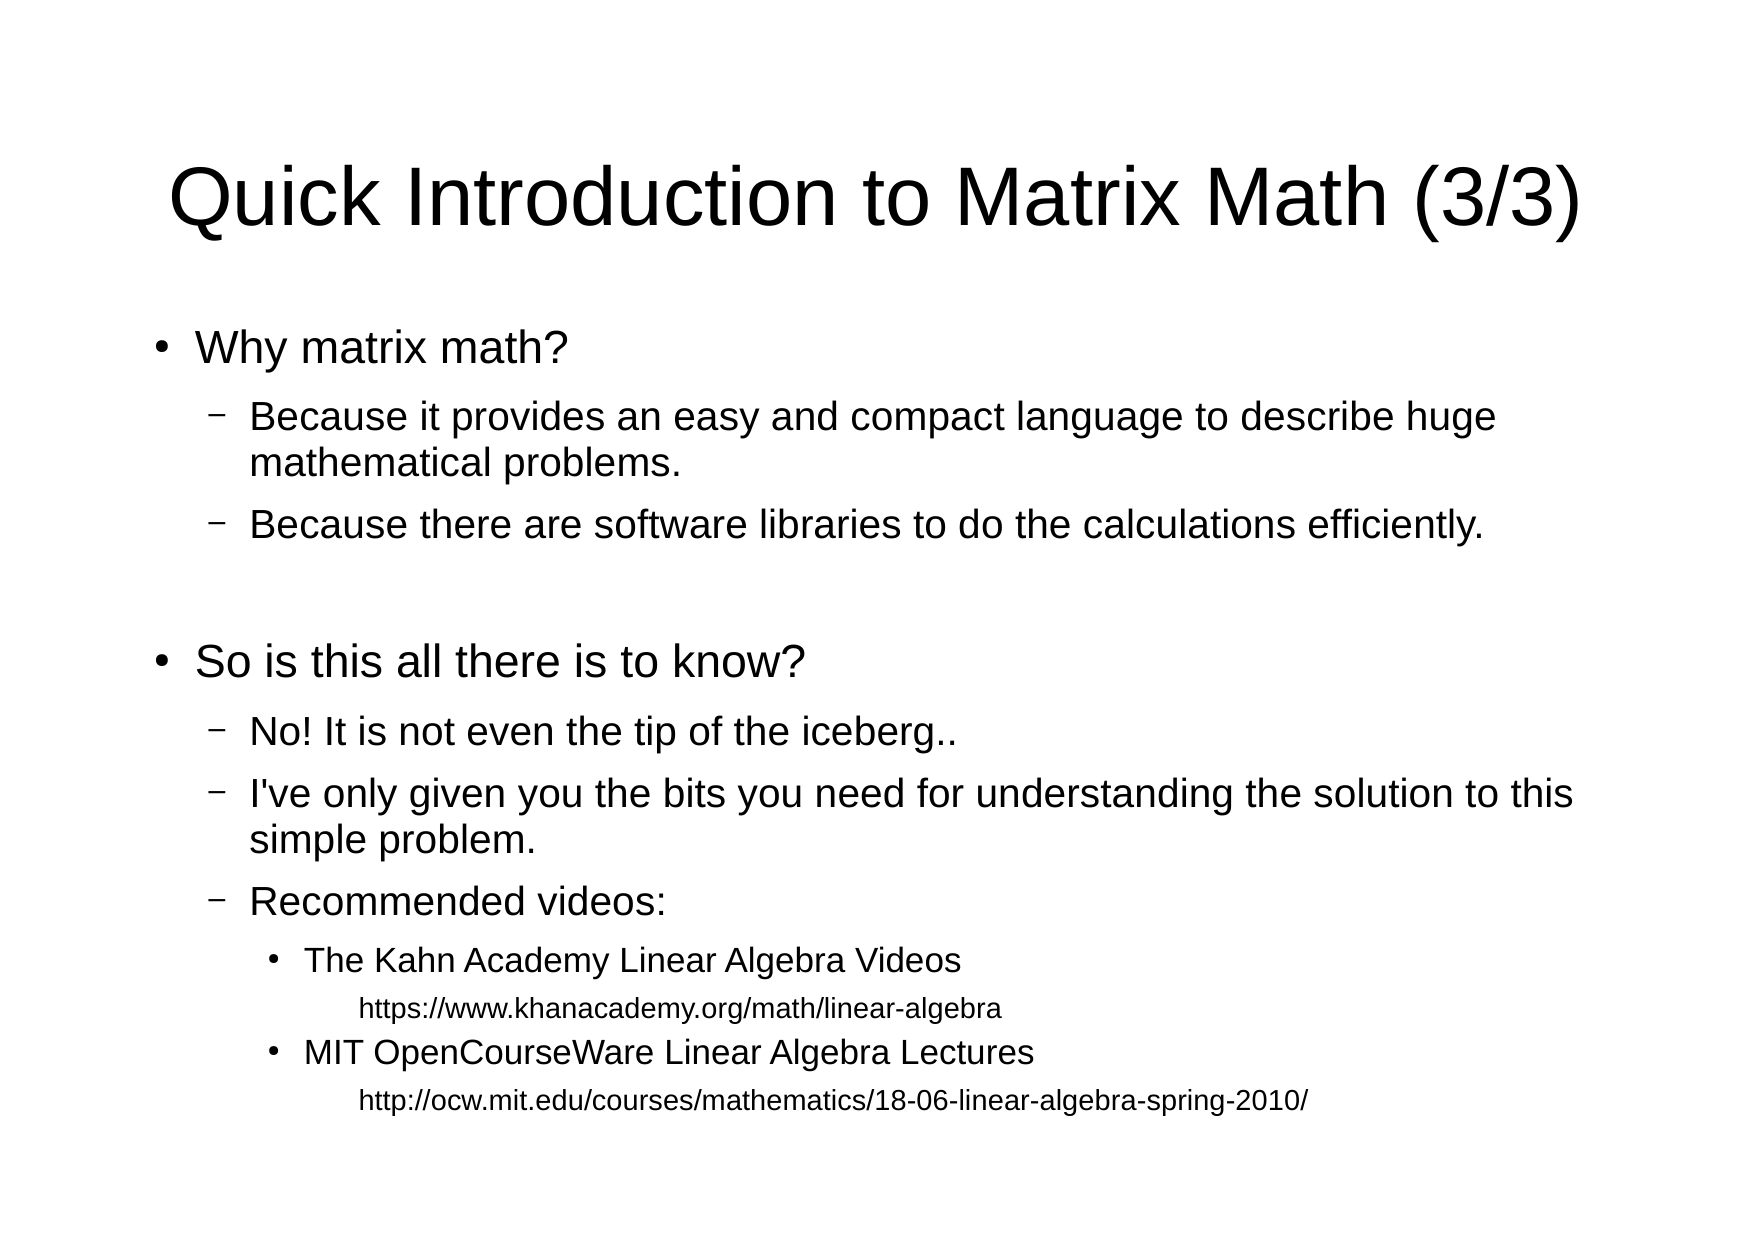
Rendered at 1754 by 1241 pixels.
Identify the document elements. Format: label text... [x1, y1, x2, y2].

title Quick Introduction to Matrix Math (3/3) [140, 103, 1614, 291]
list Why matrix math? Because it provides an easy and compact language to describe huge mathematical problems. Because there are software libraries to do the calculations efficiently. So is this all there is to know? No! It is not even the tip of the iceberg.. I've only given you the bits you need for understanding the solution to this simple problem. Recommended videos: The Kahn Academy Linear Algebra Videos https://www.khanacademy.org/math/linear-algebra MIT OpenCourseWare Linear Algebra Lectures http://ocw.mit.edu/courses/mathematics/18-06-linear-algebra-spring-2010/ [140, 321, 1581, 1124]
